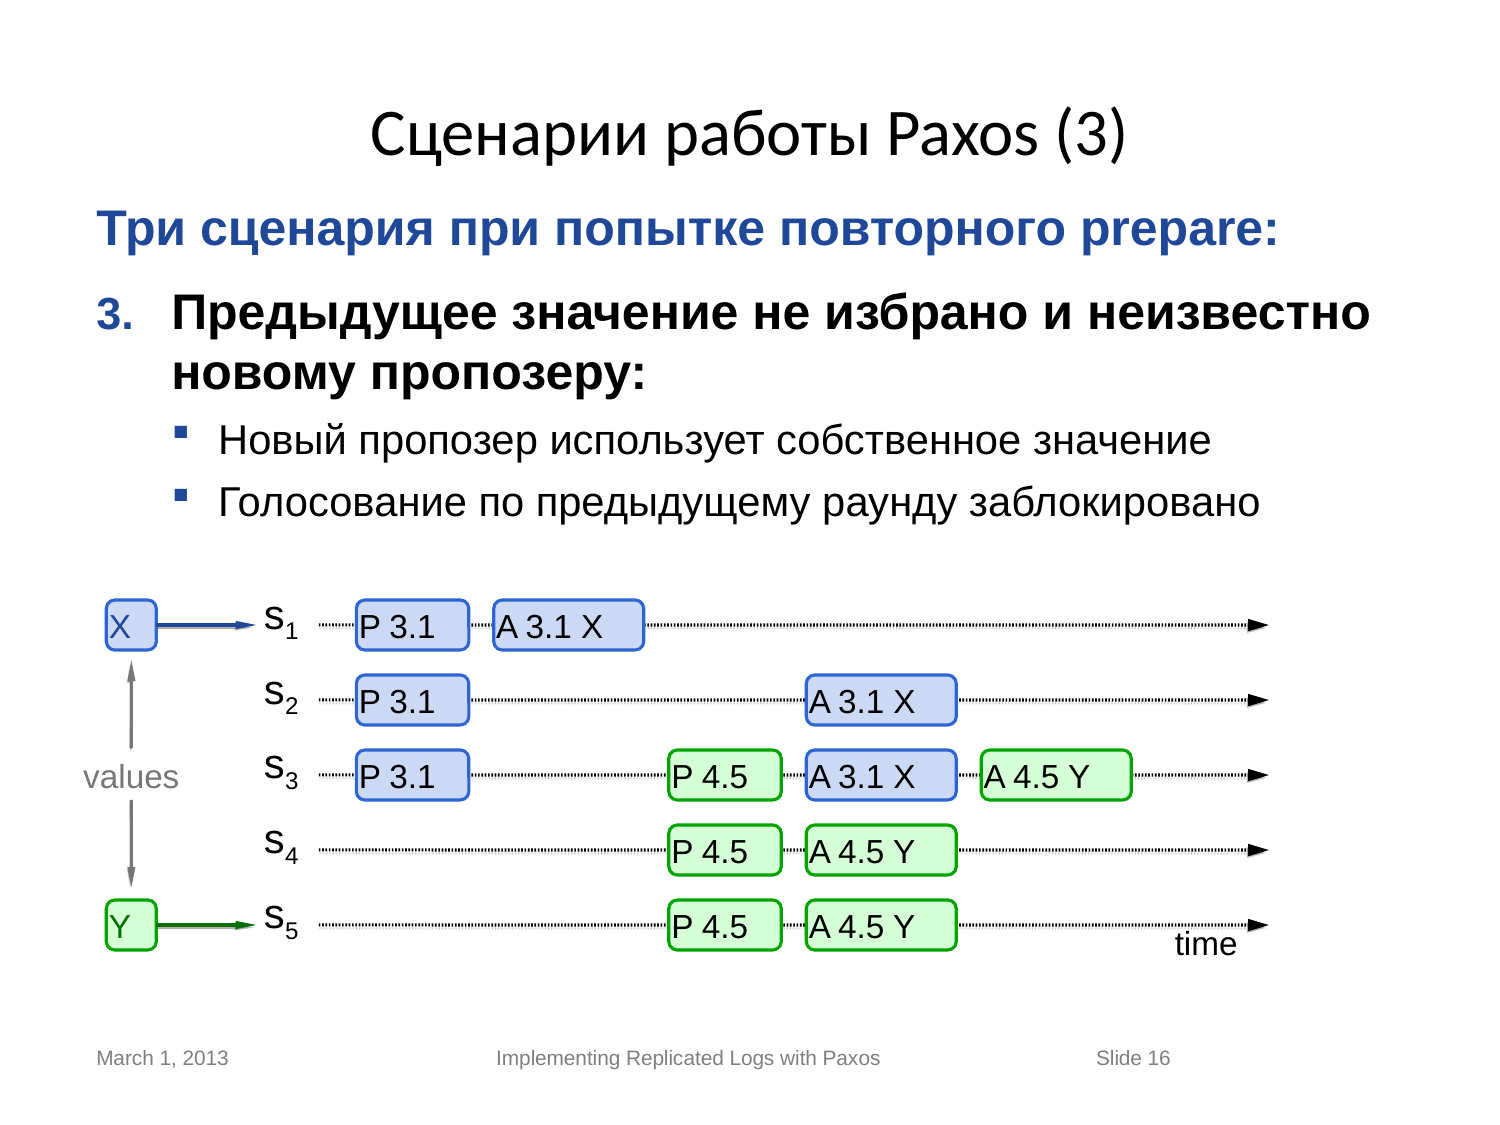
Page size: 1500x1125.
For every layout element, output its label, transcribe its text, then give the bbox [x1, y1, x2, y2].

text_box time [1156, 922, 1257, 963]
text_box s4 [243, 812, 319, 869]
text_box Y [106, 900, 157, 951]
text_box P 4.5 [668, 900, 782, 951]
text_box s3 [243, 737, 319, 794]
text_box A 3.1 X [806, 675, 957, 726]
text_box s5 [243, 887, 319, 944]
text_box P 3.1 [356, 675, 469, 726]
text_box A 3.1 X [806, 750, 957, 801]
text_box Slide <number> [1081, 1037, 1432, 1103]
text_box P 4.5 [668, 825, 782, 876]
list Три сценария при попытке повторного prepare: Предыдущее значение не избрано и неизвестно новому пропозеру: Новый пропозер использует собственное значение Голосование по предыдущему раунду заблокировано [81, 187, 1432, 438]
text_box P 3.1 [356, 750, 469, 801]
text_box P 4.5 [668, 750, 782, 801]
text_box s1 [243, 587, 319, 645]
text_box A 3.1 X [493, 600, 644, 651]
text_box X [106, 600, 157, 651]
text_box Implementing Replicated Logs with Paxos [481, 1037, 1044, 1103]
text_box A 4.5 Y [806, 900, 957, 951]
text_box March 1, 2013 [81, 1037, 432, 1103]
title Сценарии работы Paxos (3) [75, 45, 1426, 233]
text_box A 4.5 Y [981, 750, 1132, 801]
text_box values [68, 754, 194, 795]
text_box P 3.1 [356, 600, 469, 651]
text_box A 4.5 Y [806, 825, 957, 876]
text_box s2 [243, 662, 319, 720]
